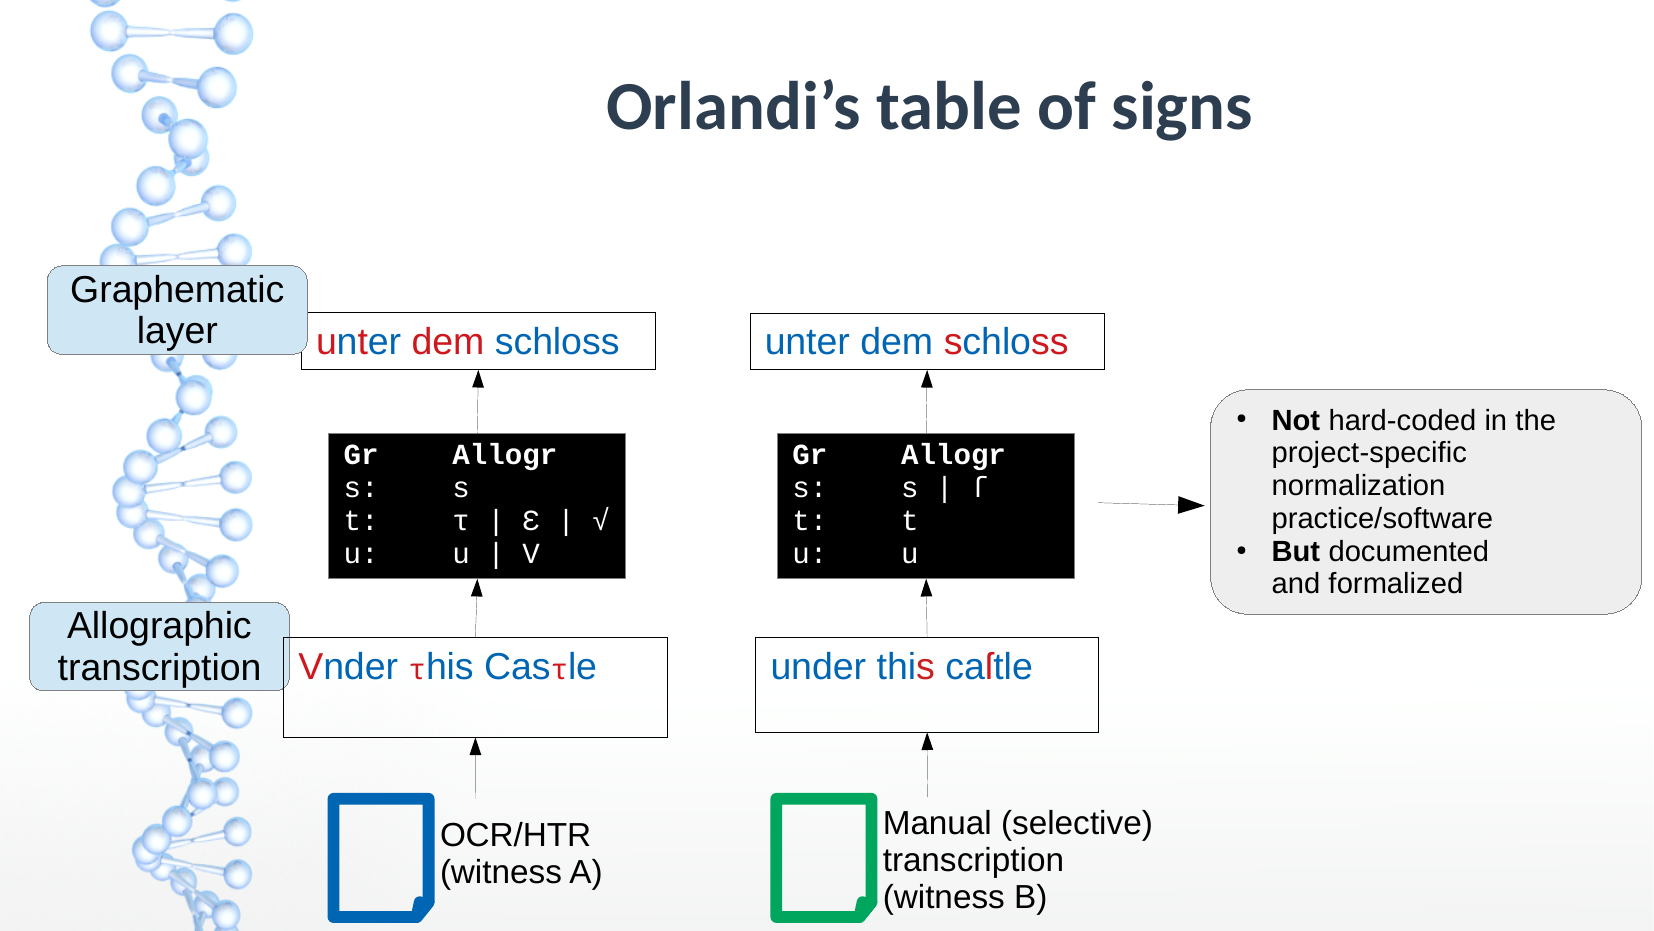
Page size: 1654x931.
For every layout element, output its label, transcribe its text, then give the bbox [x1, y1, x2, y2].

text_box Graphematic layer [47, 265, 308, 355]
title Orlandi’s table of signs [265, 35, 1595, 189]
text_box unter dem schloss [750, 313, 1105, 370]
text_box Gr Allogr s: s | ſ t: t u: u [777, 433, 1075, 579]
text_box OCR/HTR (witness A) [435, 809, 618, 898]
picture [0, 0, 1654, 931]
text_box Gr Allogr s: s t: τ | Ɛ | √ u: u | V [328, 433, 626, 579]
text_box under this caſtle [755, 637, 1099, 733]
text_box Not hard-coded in the project-specific normalization practice/software But documented and formalized [1210, 389, 1642, 615]
text_box Manual (selective) transcription (witness B) [868, 797, 1169, 924]
text_box Allographic transcription [29, 602, 290, 691]
text_box Vnder τhis Casτle [283, 637, 668, 738]
text_box unter dem schloss [301, 312, 656, 370]
